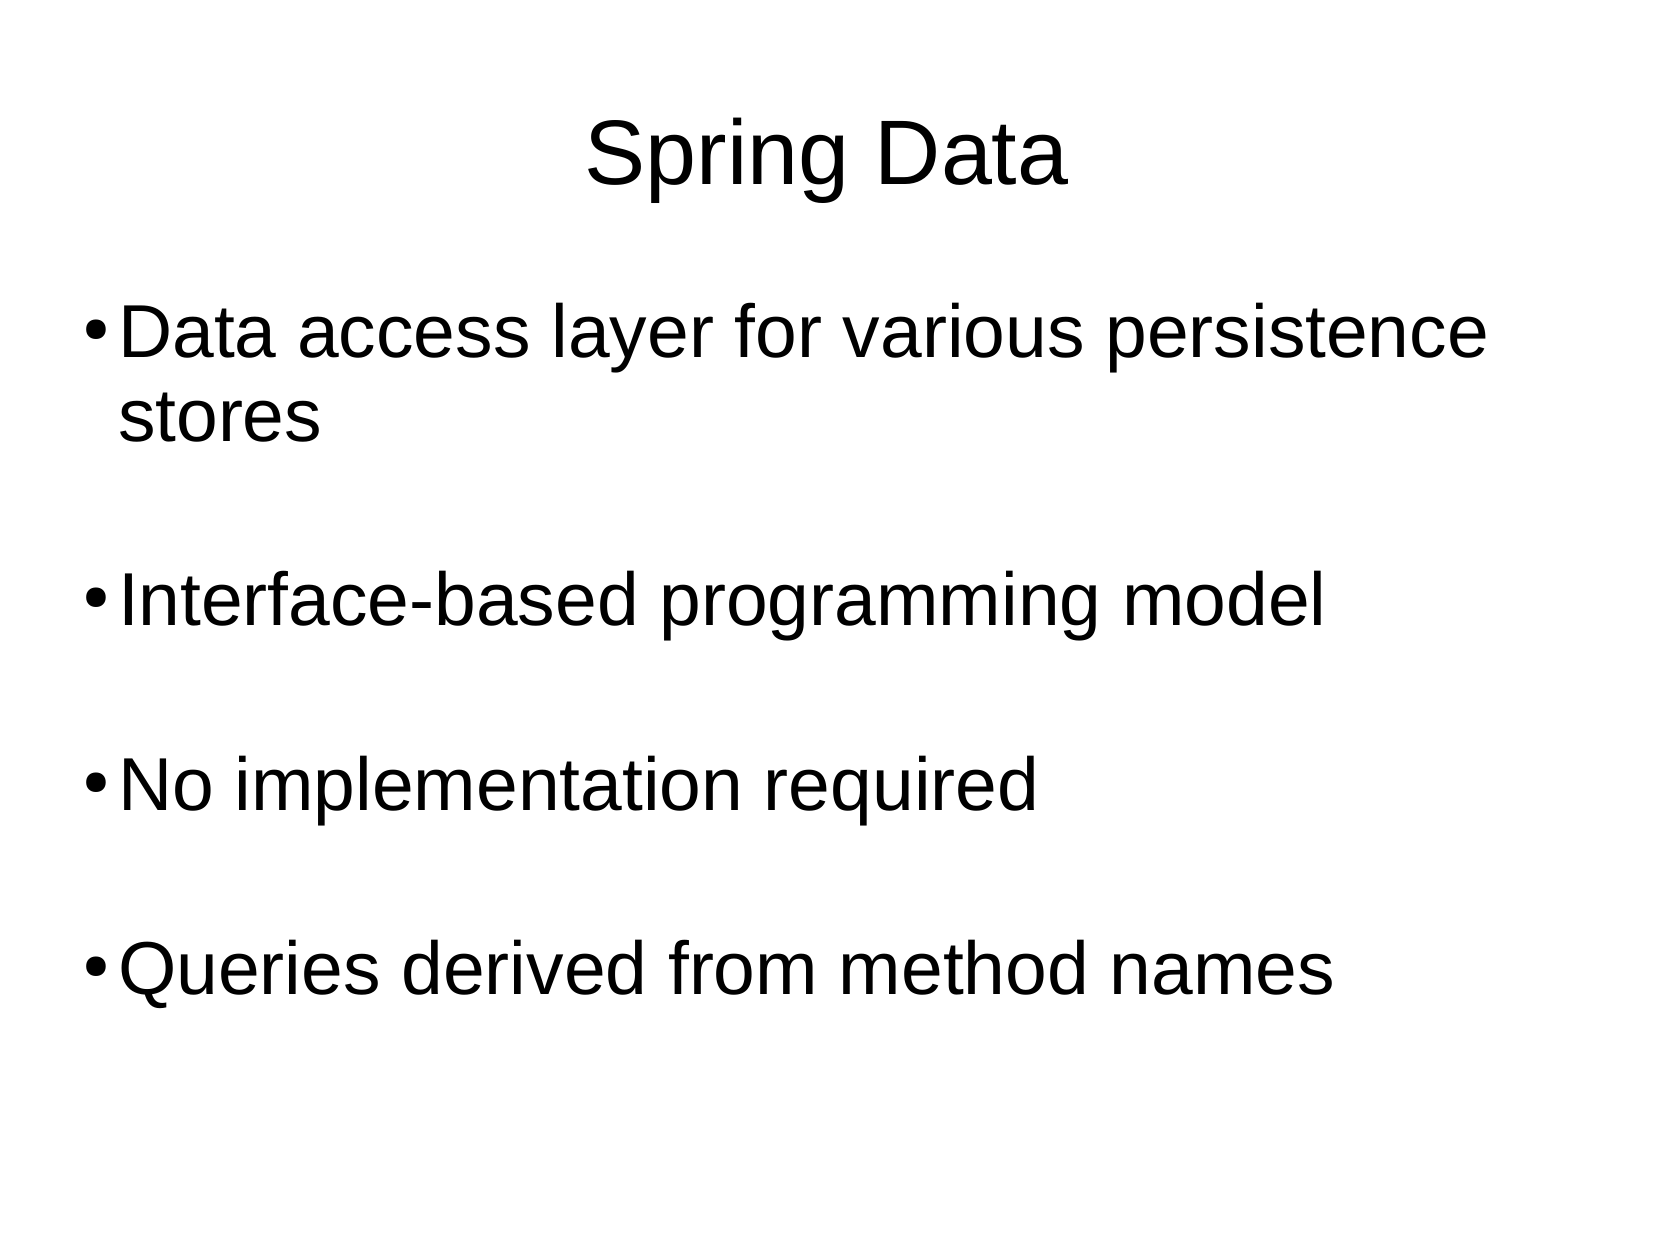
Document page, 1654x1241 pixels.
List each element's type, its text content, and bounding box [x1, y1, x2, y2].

title Spring Data [82, 49, 1571, 257]
subtitle Data access layer for various persistence stores Interface-based programming model No implementation required Queries derived from method names [82, 289, 1571, 1011]
